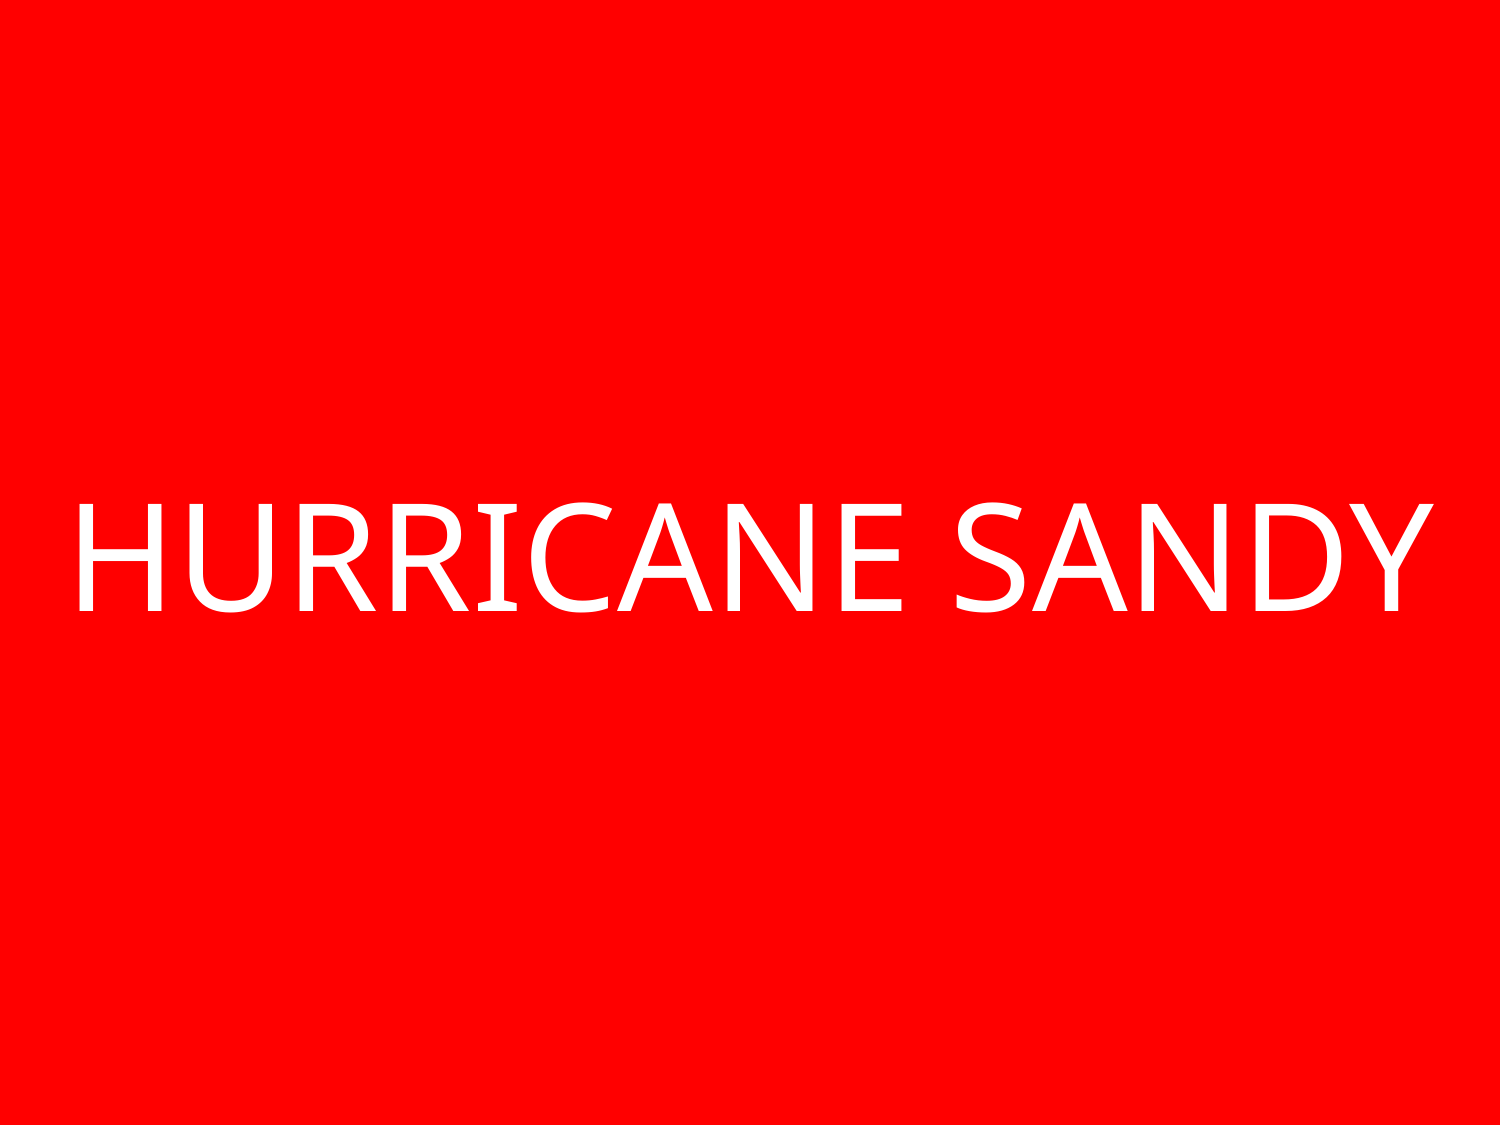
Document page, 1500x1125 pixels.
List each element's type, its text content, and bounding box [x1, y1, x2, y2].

list HURRICANE SANDY [0, 454, 1500, 671]
